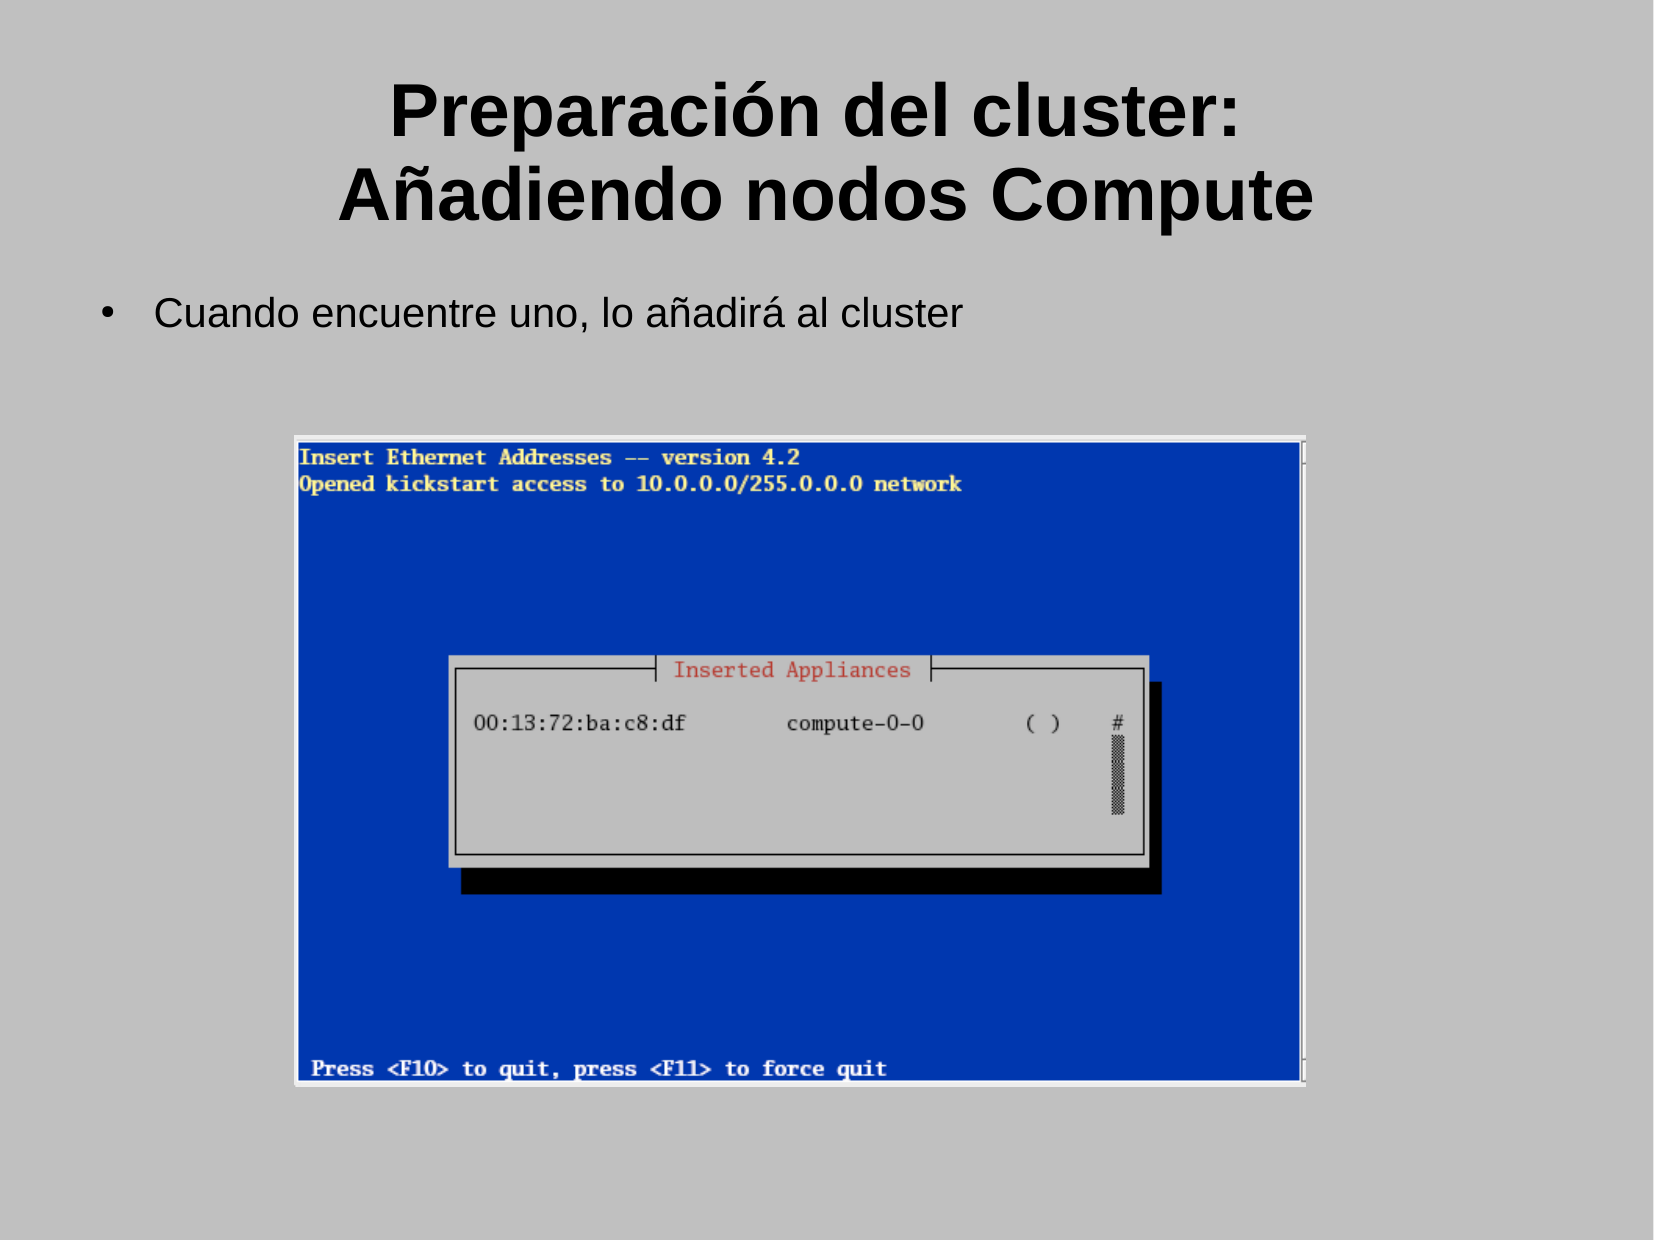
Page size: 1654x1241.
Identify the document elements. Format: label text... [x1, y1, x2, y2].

picture [294, 435, 1306, 1087]
list Cuando encuentre uno, lo añadirá al cluster [82, 290, 1571, 1010]
title Preparación del cluster: Añadiendo nodos Compute [82, 49, 1571, 257]
